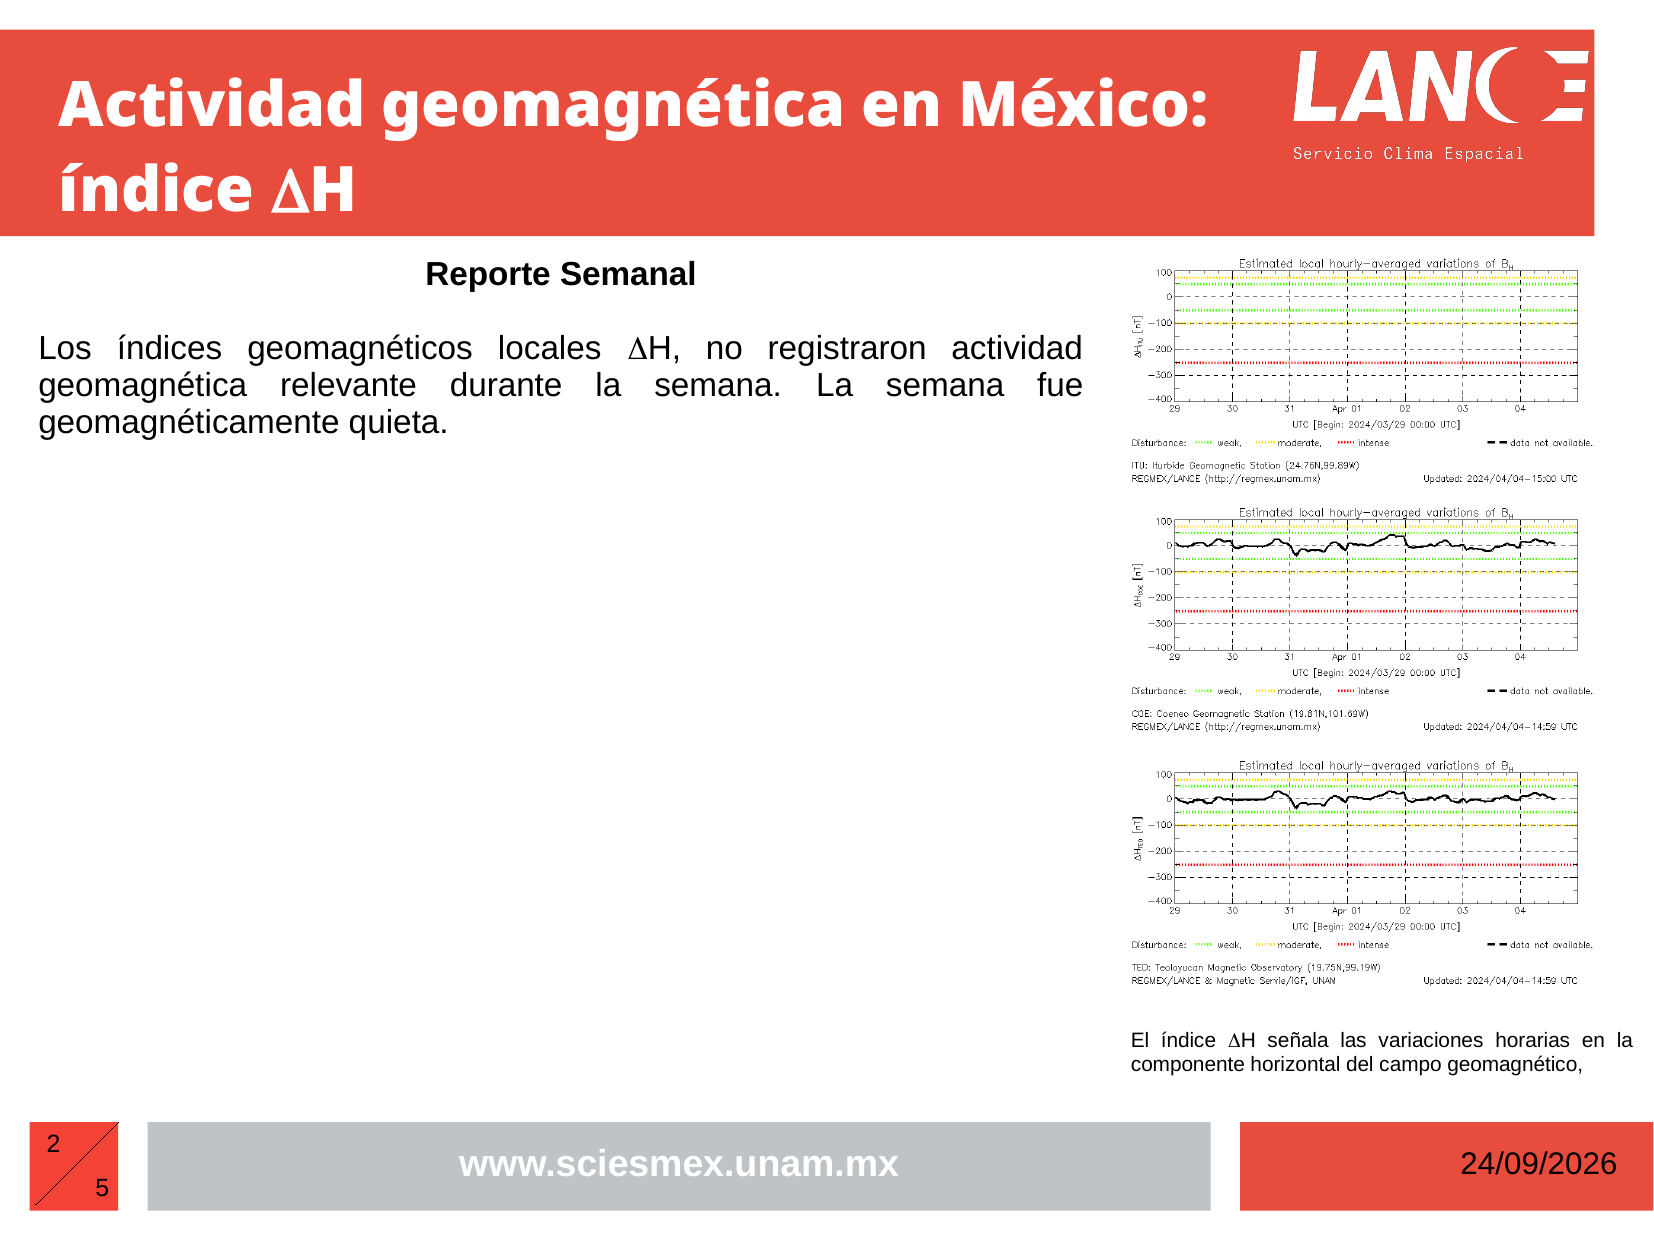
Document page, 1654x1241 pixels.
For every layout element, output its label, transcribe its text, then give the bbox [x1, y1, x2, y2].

text_box Reporte Semanal Los índices geomagnéticos locales DH, no registraron actividad geomagnética relevante durante la semana. La semana fue geomagnéticamente quieta. [23, 248, 1099, 708]
text_box www.sciesmex.unam.mx [153, 1122, 1205, 1205]
text_box 5 [35, 1151, 125, 1209]
picture [1127, 749, 1601, 987]
text_box 04/04/2024 [1424, 1122, 1654, 1205]
picture [1127, 496, 1601, 733]
title Actividad geomagnética en México: índice DH [59, 59, 1312, 207]
picture [1127, 247, 1601, 485]
text_box <número> [31, 1122, 176, 1170]
picture [1293, 47, 1589, 162]
text_box El índice DH señala las variaciones horarias en la componente horizontal del campo geomagnético, [1116, 1021, 1648, 1084]
